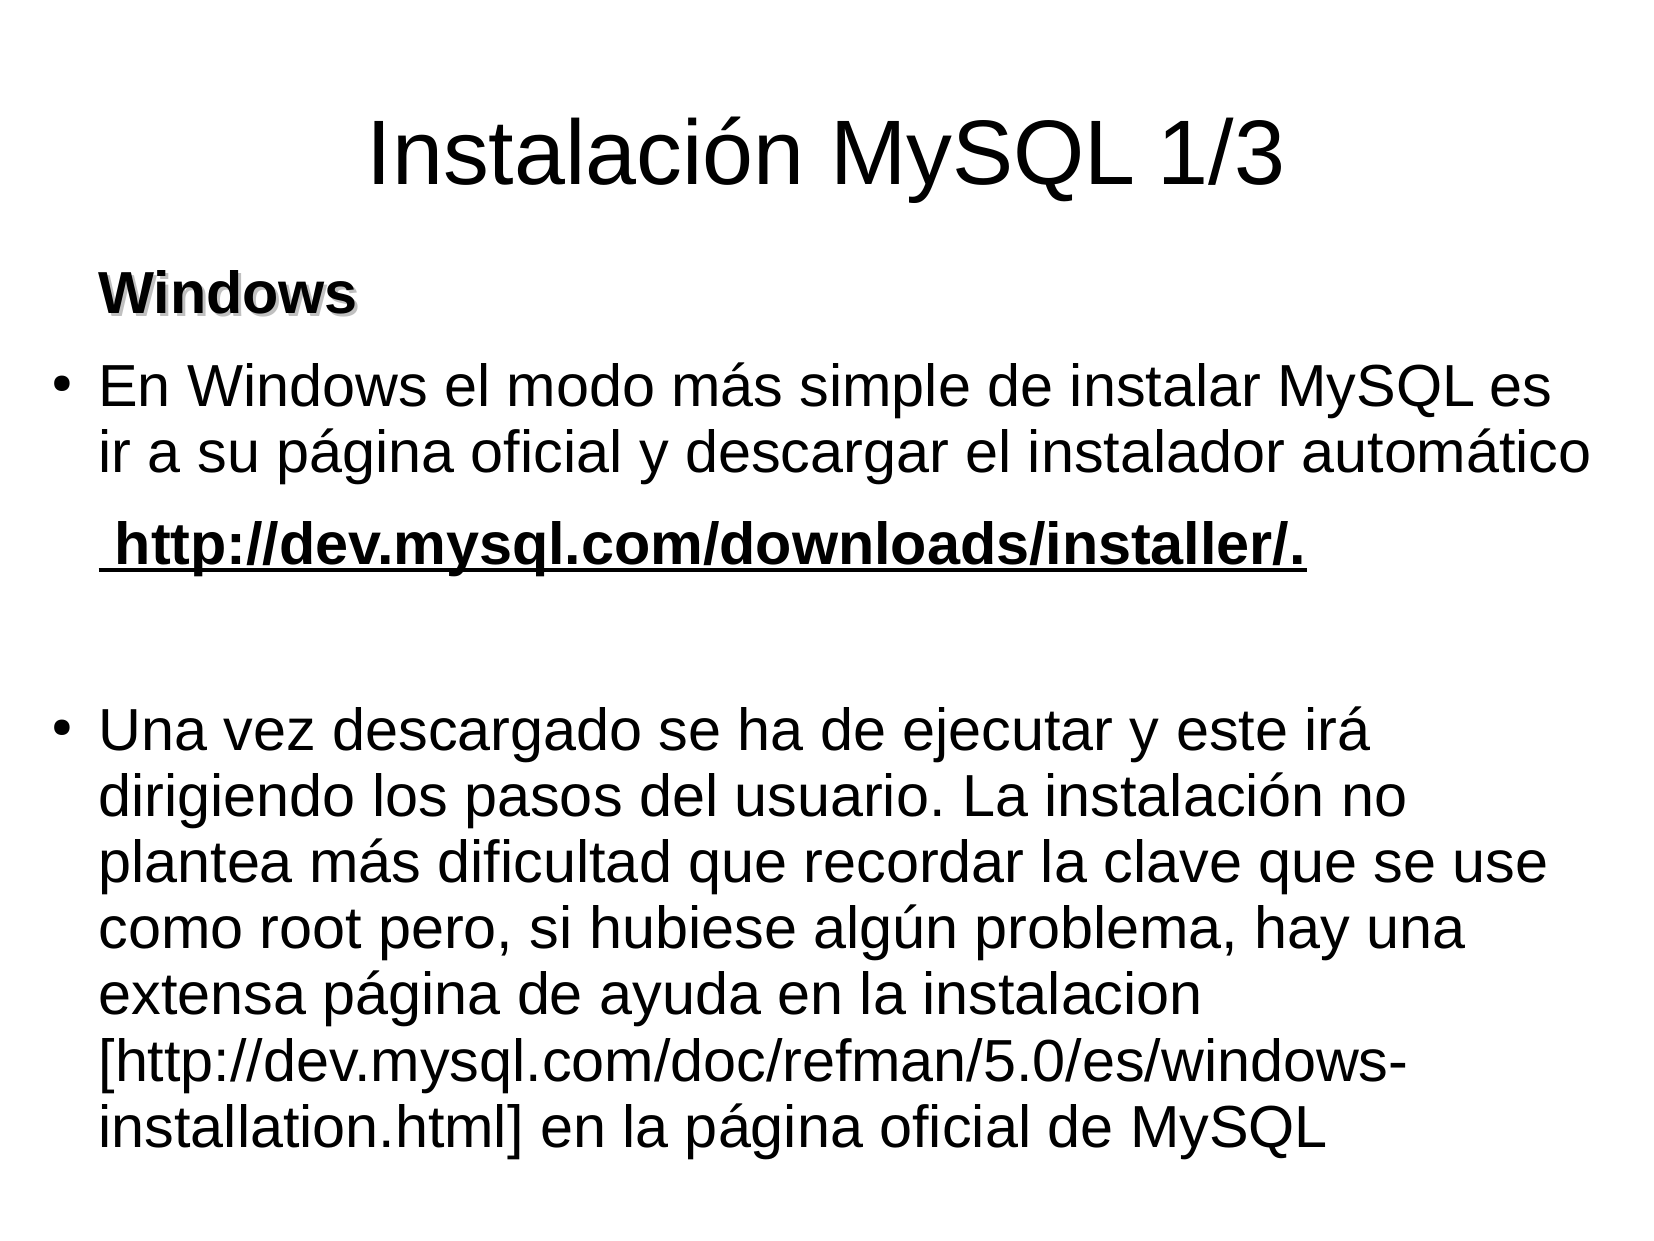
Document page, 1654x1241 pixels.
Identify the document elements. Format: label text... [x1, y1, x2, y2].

title Instalación MySQL 1/3 [82, 49, 1571, 257]
list Windows En Windows el modo más simple de instalar MySQL es ir a su página oficial y descargar el instalador automático http://dev.mysql.com/downloads/installer/. Una vez descargado se ha de ejecutar y este irá dirigiendo los pasos del usuario. La instalación no plantea más dificultad que recordar la clave que se use como root pero, si hubiese algún problema, hay una extensa página de ayuda en la instalacion [http://dev.mysql.com/doc/refman/5.0/es/windows-installation.html] en la página oficial de MySQL [35, 259, 1595, 1175]
